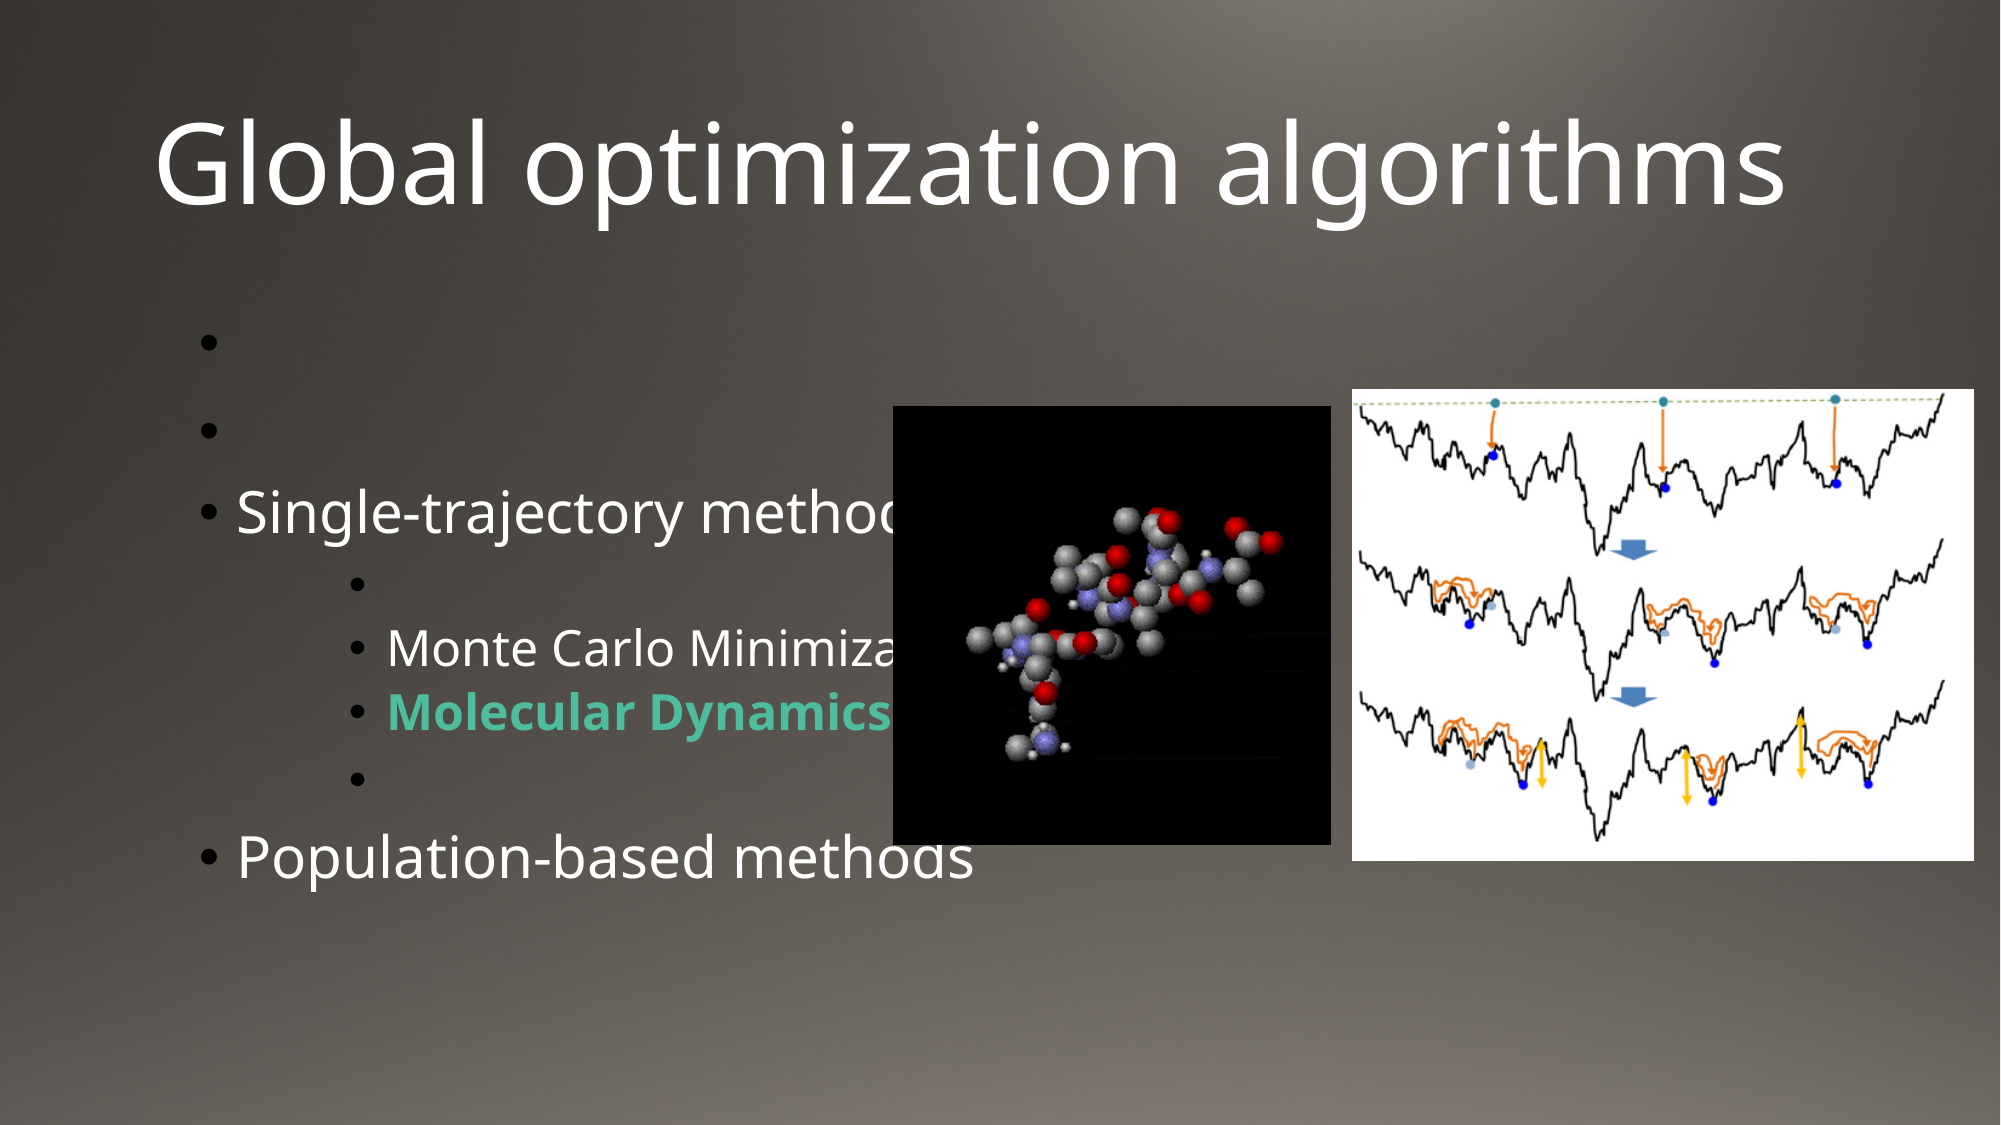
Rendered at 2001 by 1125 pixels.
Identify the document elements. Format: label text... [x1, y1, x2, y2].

list Single-trajectory methods Monte Carlo Minimization Molecular Dynamics Population-based methods [183, 299, 1863, 1014]
title Global optimization algorithms [137, 59, 1863, 278]
picture [893, 406, 1331, 845]
picture [1352, 389, 1974, 861]
